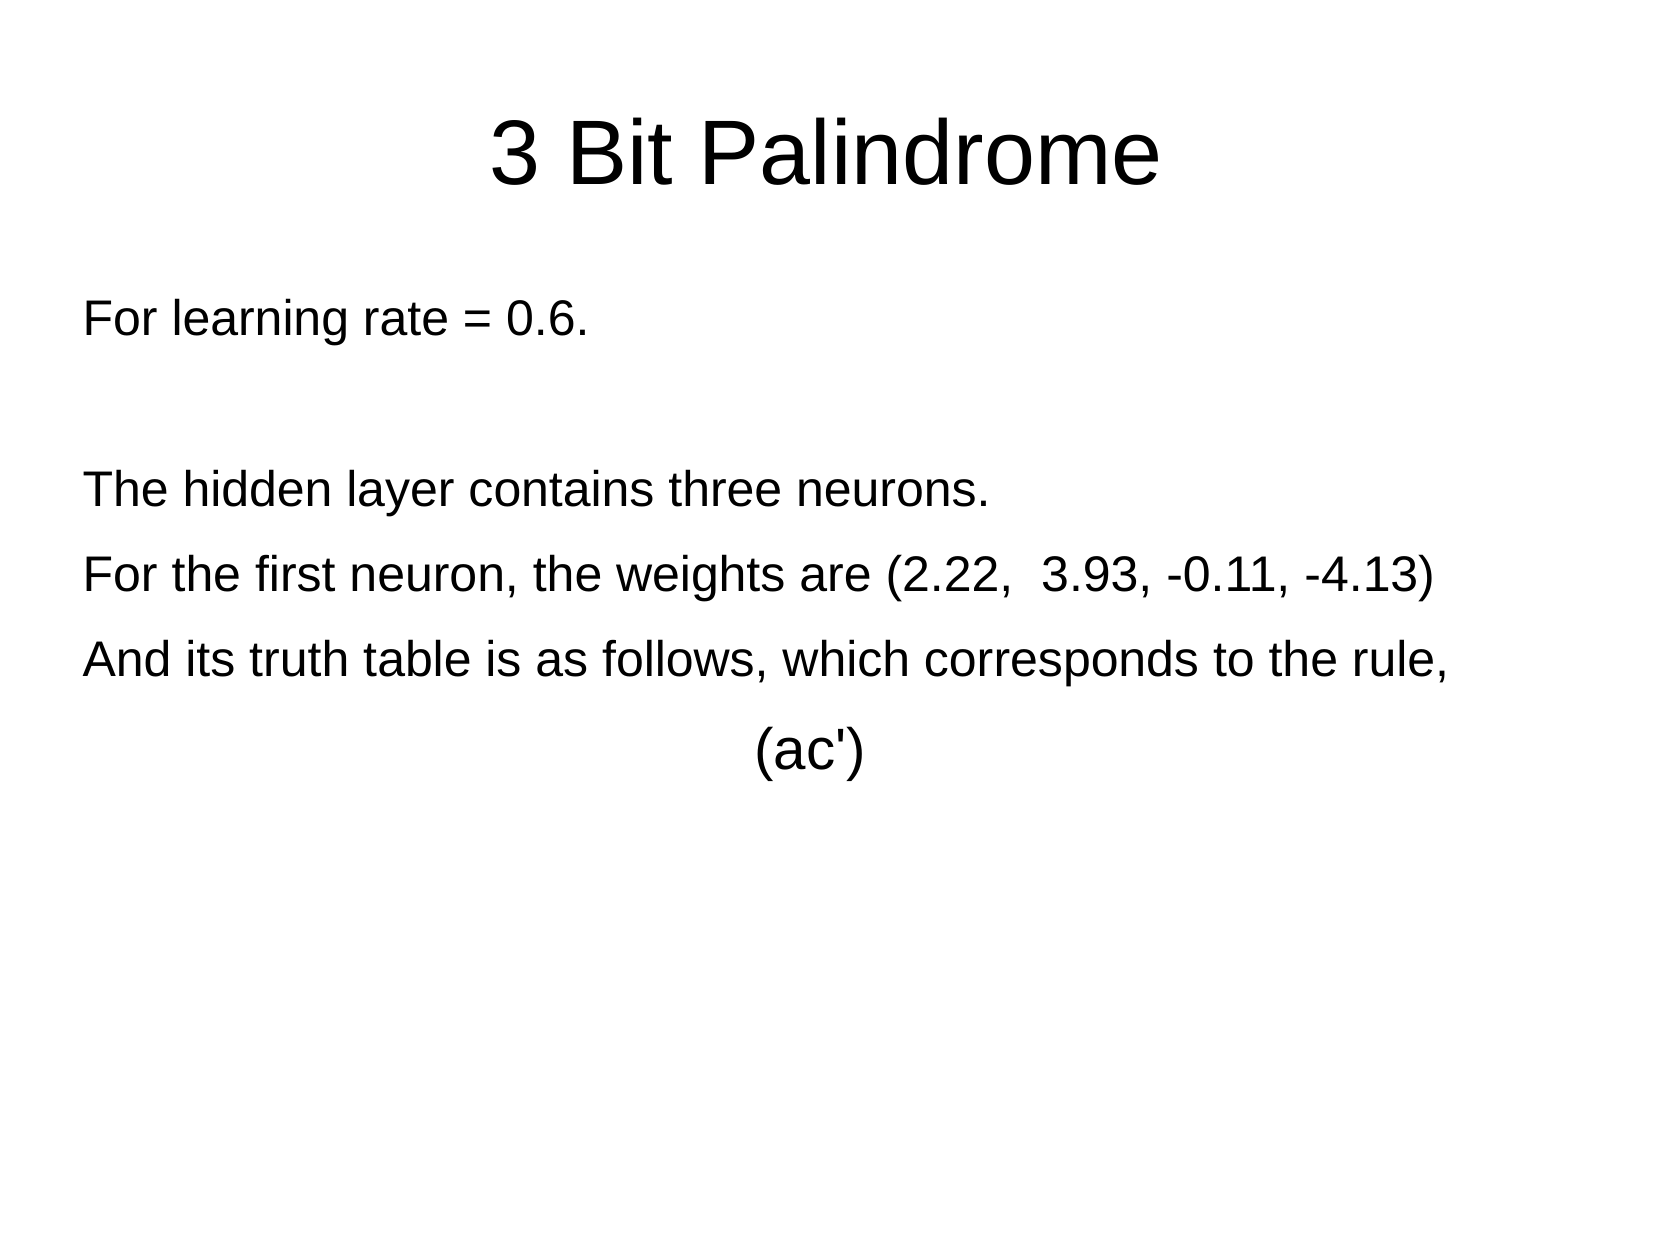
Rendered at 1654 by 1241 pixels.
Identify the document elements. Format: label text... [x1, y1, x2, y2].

title 3 Bit Palindrome [82, 49, 1571, 257]
text_box [82, 290, 1538, 1010]
